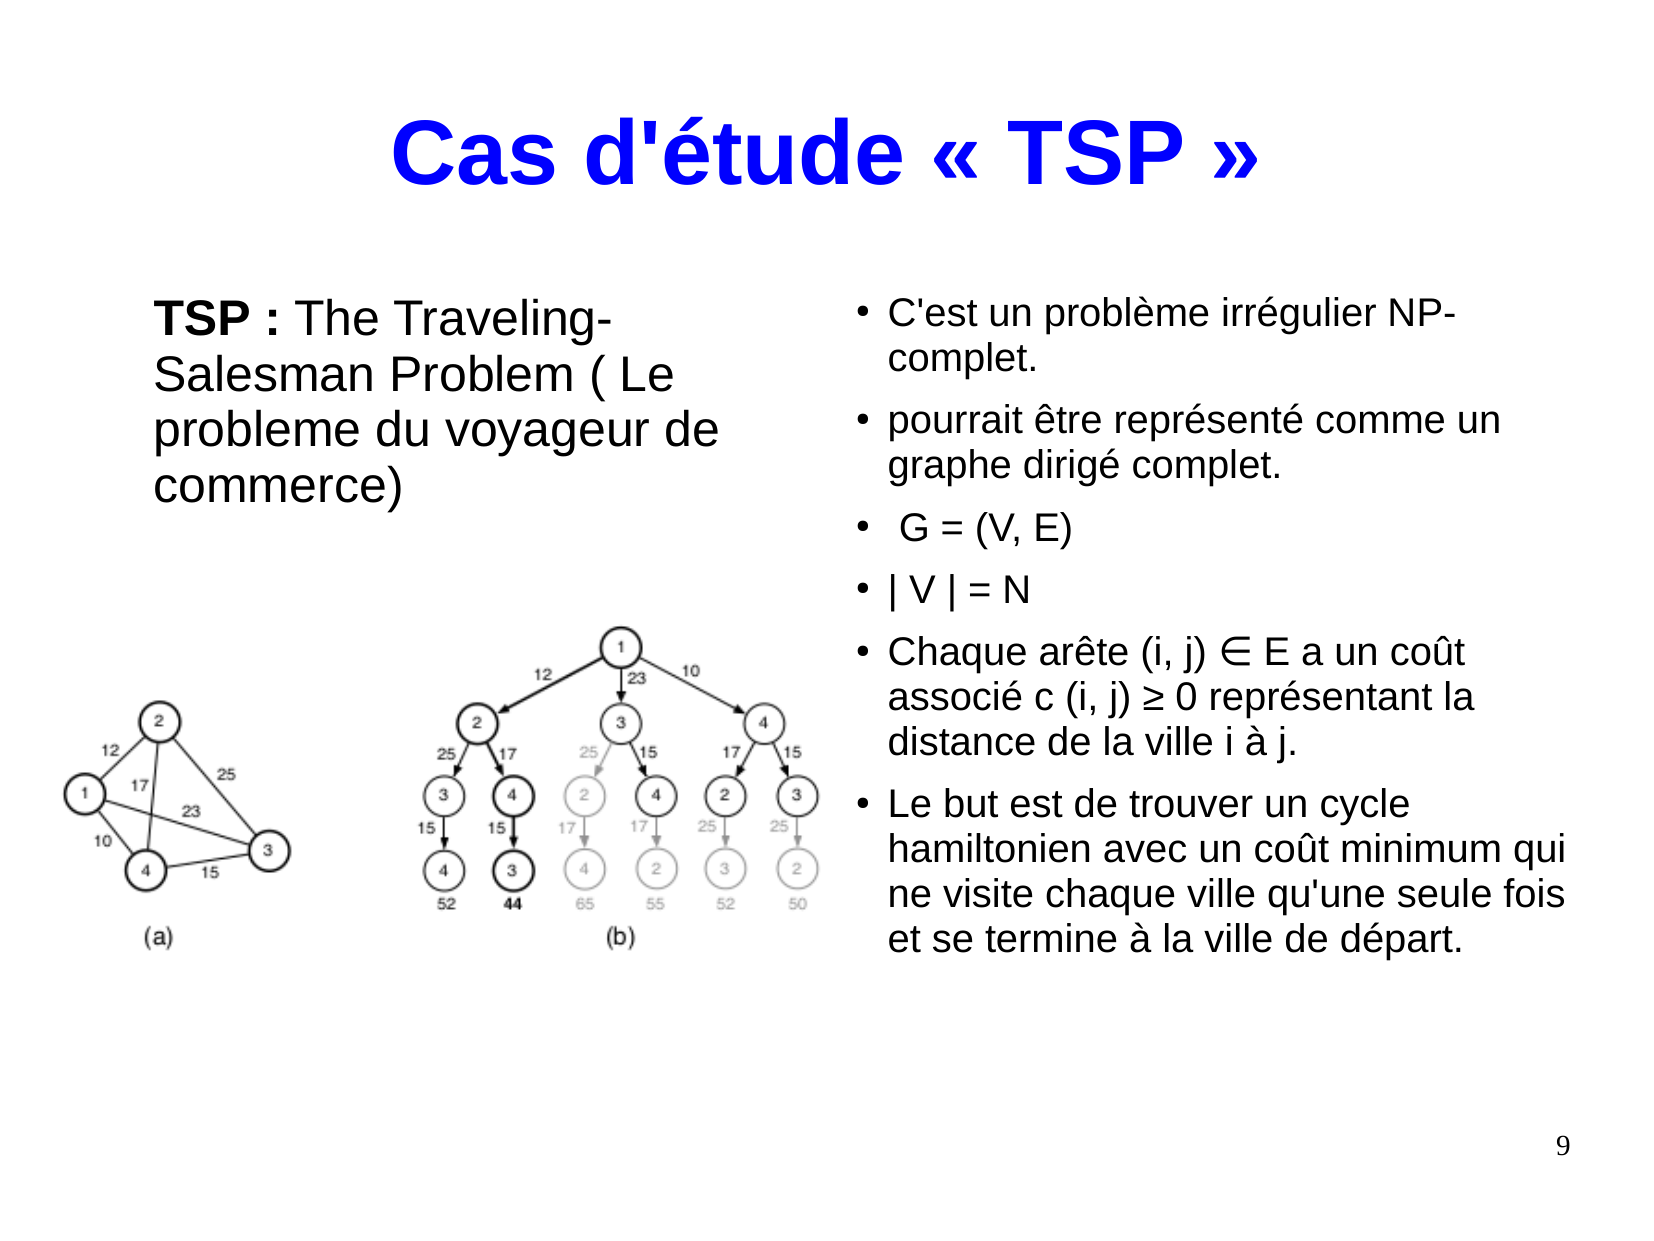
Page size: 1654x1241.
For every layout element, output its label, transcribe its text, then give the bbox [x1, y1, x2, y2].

list TSP : The Traveling-Salesman Problem ( Le probleme du voyageur de commerce) [82, 290, 809, 614]
list C'est un problème irrégulier NP-complet. pourrait être représenté comme un graphe dirigé complet. G = (V, E) | V | = N Chaque arête (i, j) ∈ E a un coût associé c (i, j) ≥ 0 représentant la distance de la ville i à j. Le but est de trouver un cycle hamiltonien avec un coût minimum qui ne visite chaque ville qu'une seule fois et se termine à la ville de départ. [845, 290, 1572, 1010]
title Cas d'étude « TSP » [82, 49, 1571, 257]
picture [42, 614, 845, 969]
